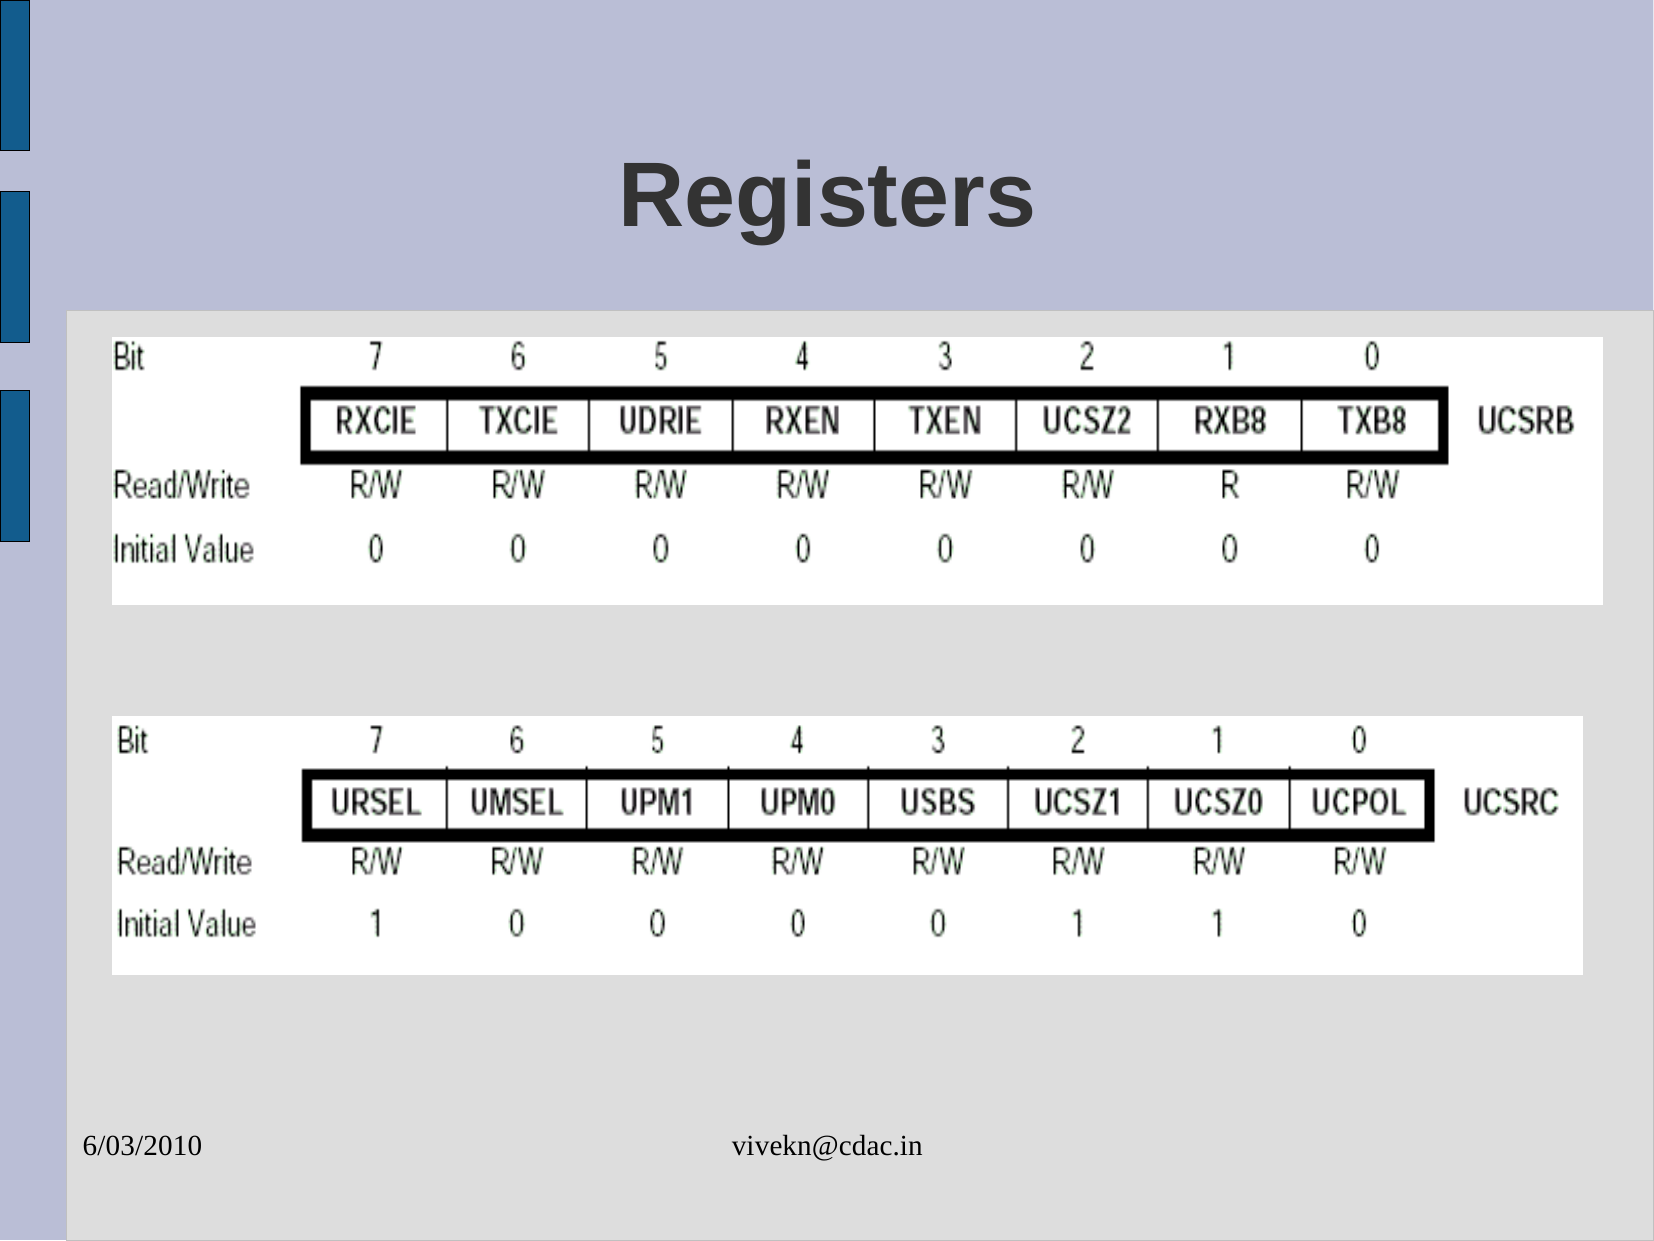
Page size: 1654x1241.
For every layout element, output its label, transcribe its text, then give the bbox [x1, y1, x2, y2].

picture [112, 716, 1583, 976]
picture [112, 337, 1603, 605]
title Registers [121, 98, 1534, 291]
